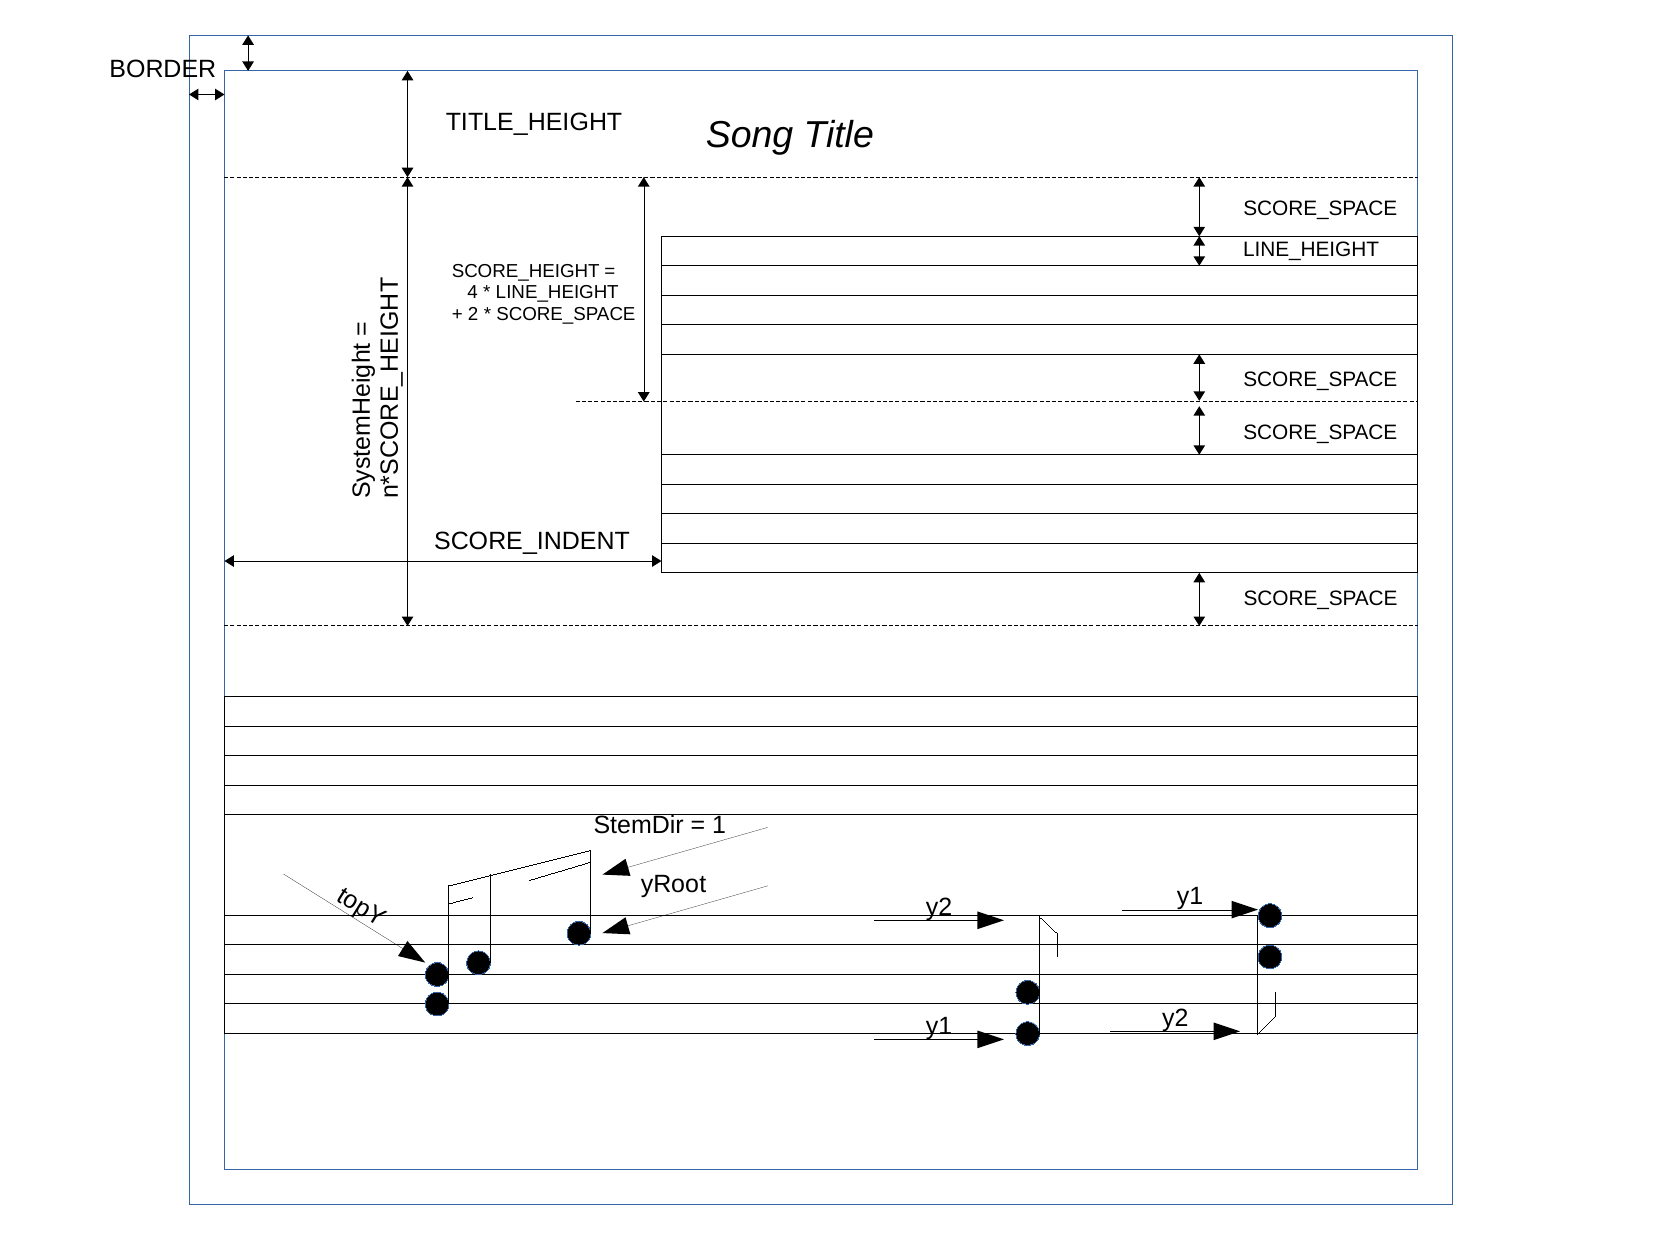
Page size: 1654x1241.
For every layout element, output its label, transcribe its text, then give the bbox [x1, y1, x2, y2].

text_box Song Title [691, 106, 889, 164]
text_box SCORE_SPACE [1228, 189, 1412, 228]
text_box [1258, 945, 1282, 969]
text_box SCORE_HEIGHT = 4 * LINE_HEIGHT + 2 * SCORE_SPACE [437, 253, 718, 332]
text_box LINE_HEIGHT [1228, 230, 1395, 269]
text_box [466, 950, 491, 975]
text_box [425, 962, 448, 987]
text_box BORDER [94, 47, 232, 91]
text_box SCORE_INDENT [419, 519, 646, 563]
text_box [1015, 1021, 1040, 1046]
text_box yRoot [626, 870, 727, 929]
text_box SCORE_SPACE [1228, 360, 1413, 399]
text_box SystemHeight = n*SCORE_HEIGHT [339, 206, 412, 514]
text_box [425, 992, 449, 1016]
text_box [1015, 980, 1039, 1005]
text_box [567, 921, 591, 946]
text_box SCORE_SPACE [1228, 579, 1413, 618]
text_box TITLE_HEIGHT [431, 100, 638, 144]
text_box SCORE_SPACE [1228, 413, 1413, 453]
text_box [1258, 903, 1282, 928]
text_box StemDir = 1 [578, 803, 886, 870]
